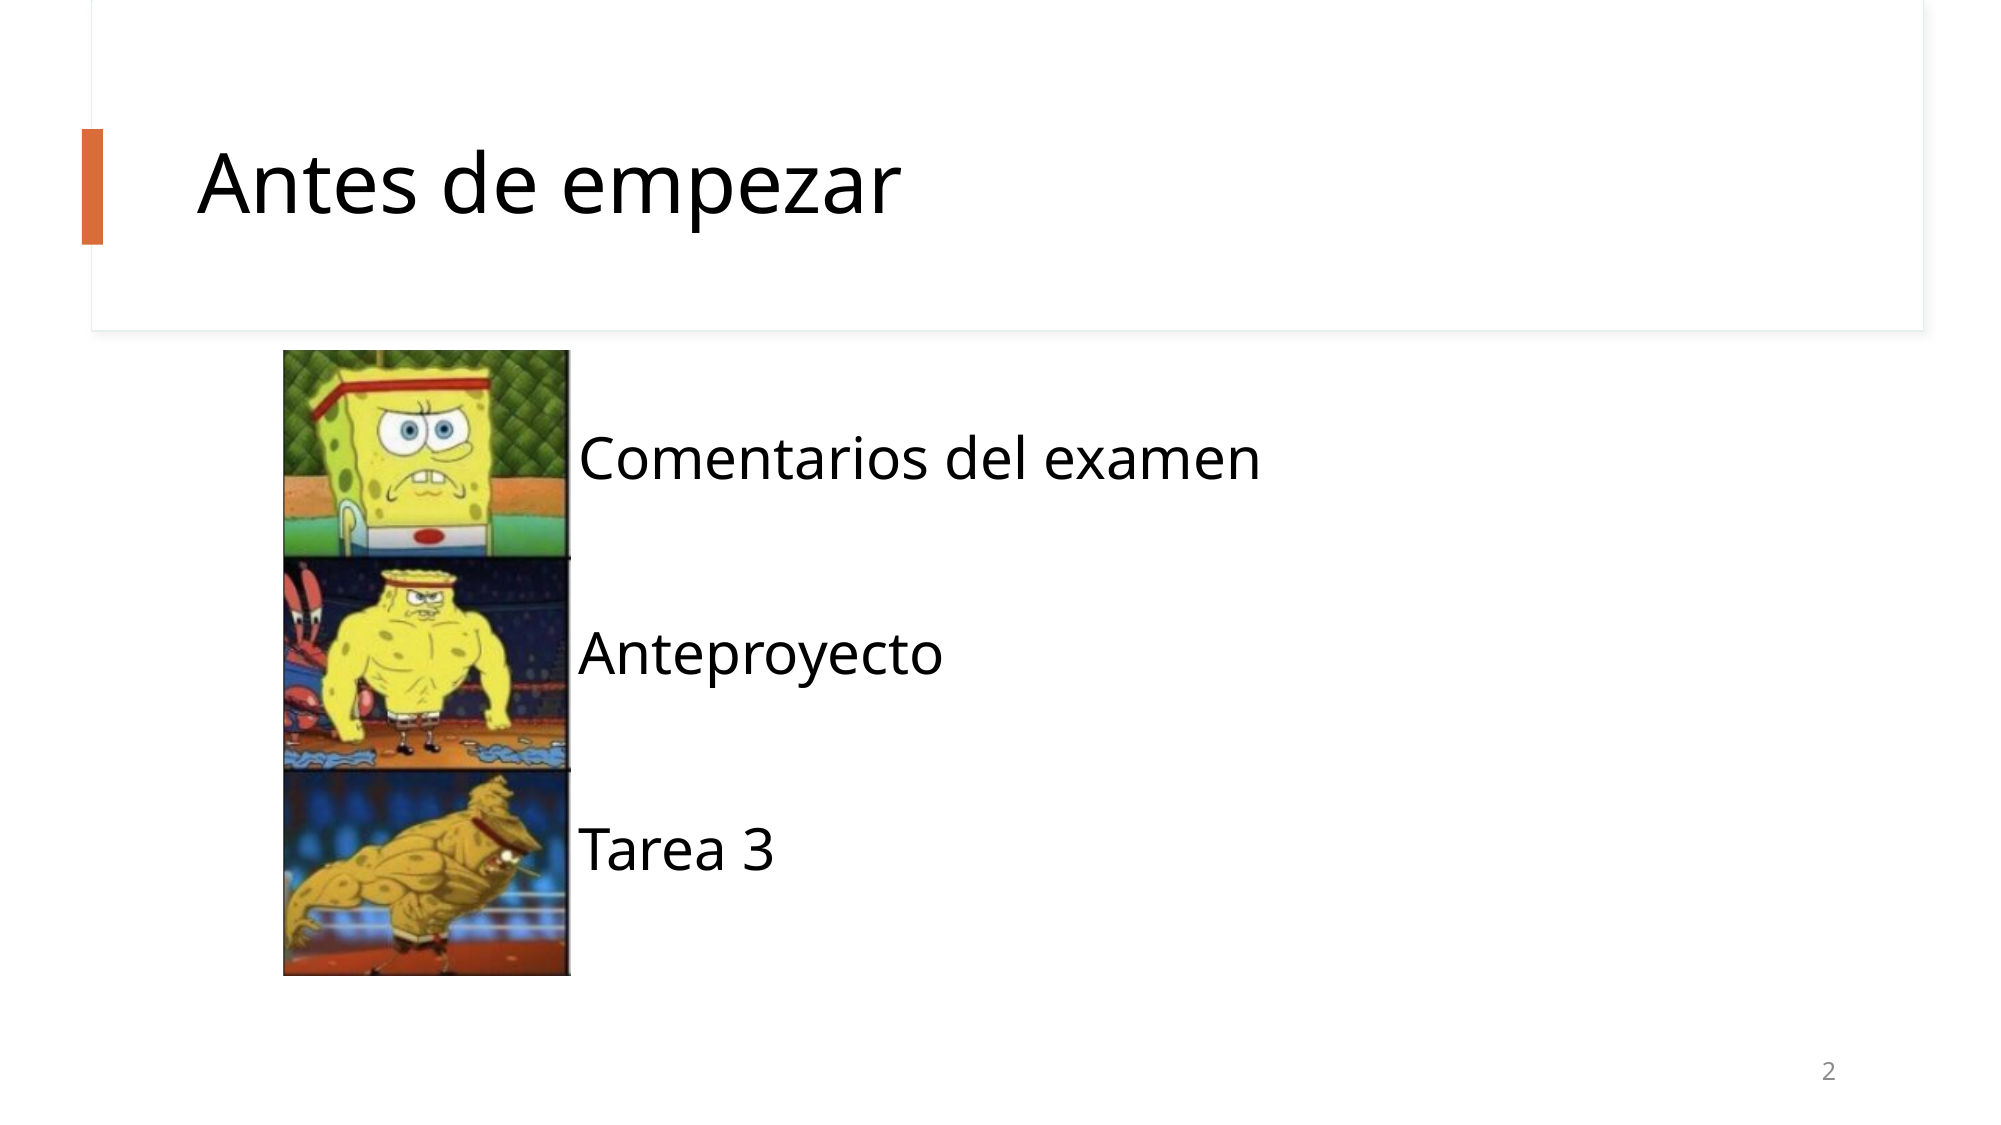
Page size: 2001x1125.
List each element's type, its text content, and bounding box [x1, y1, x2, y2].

list Comentarios del examen Anteproyecto Tarea 3 [525, 406, 1851, 1013]
picture [283, 350, 571, 976]
title Antes de empezar [183, 90, 1851, 284]
